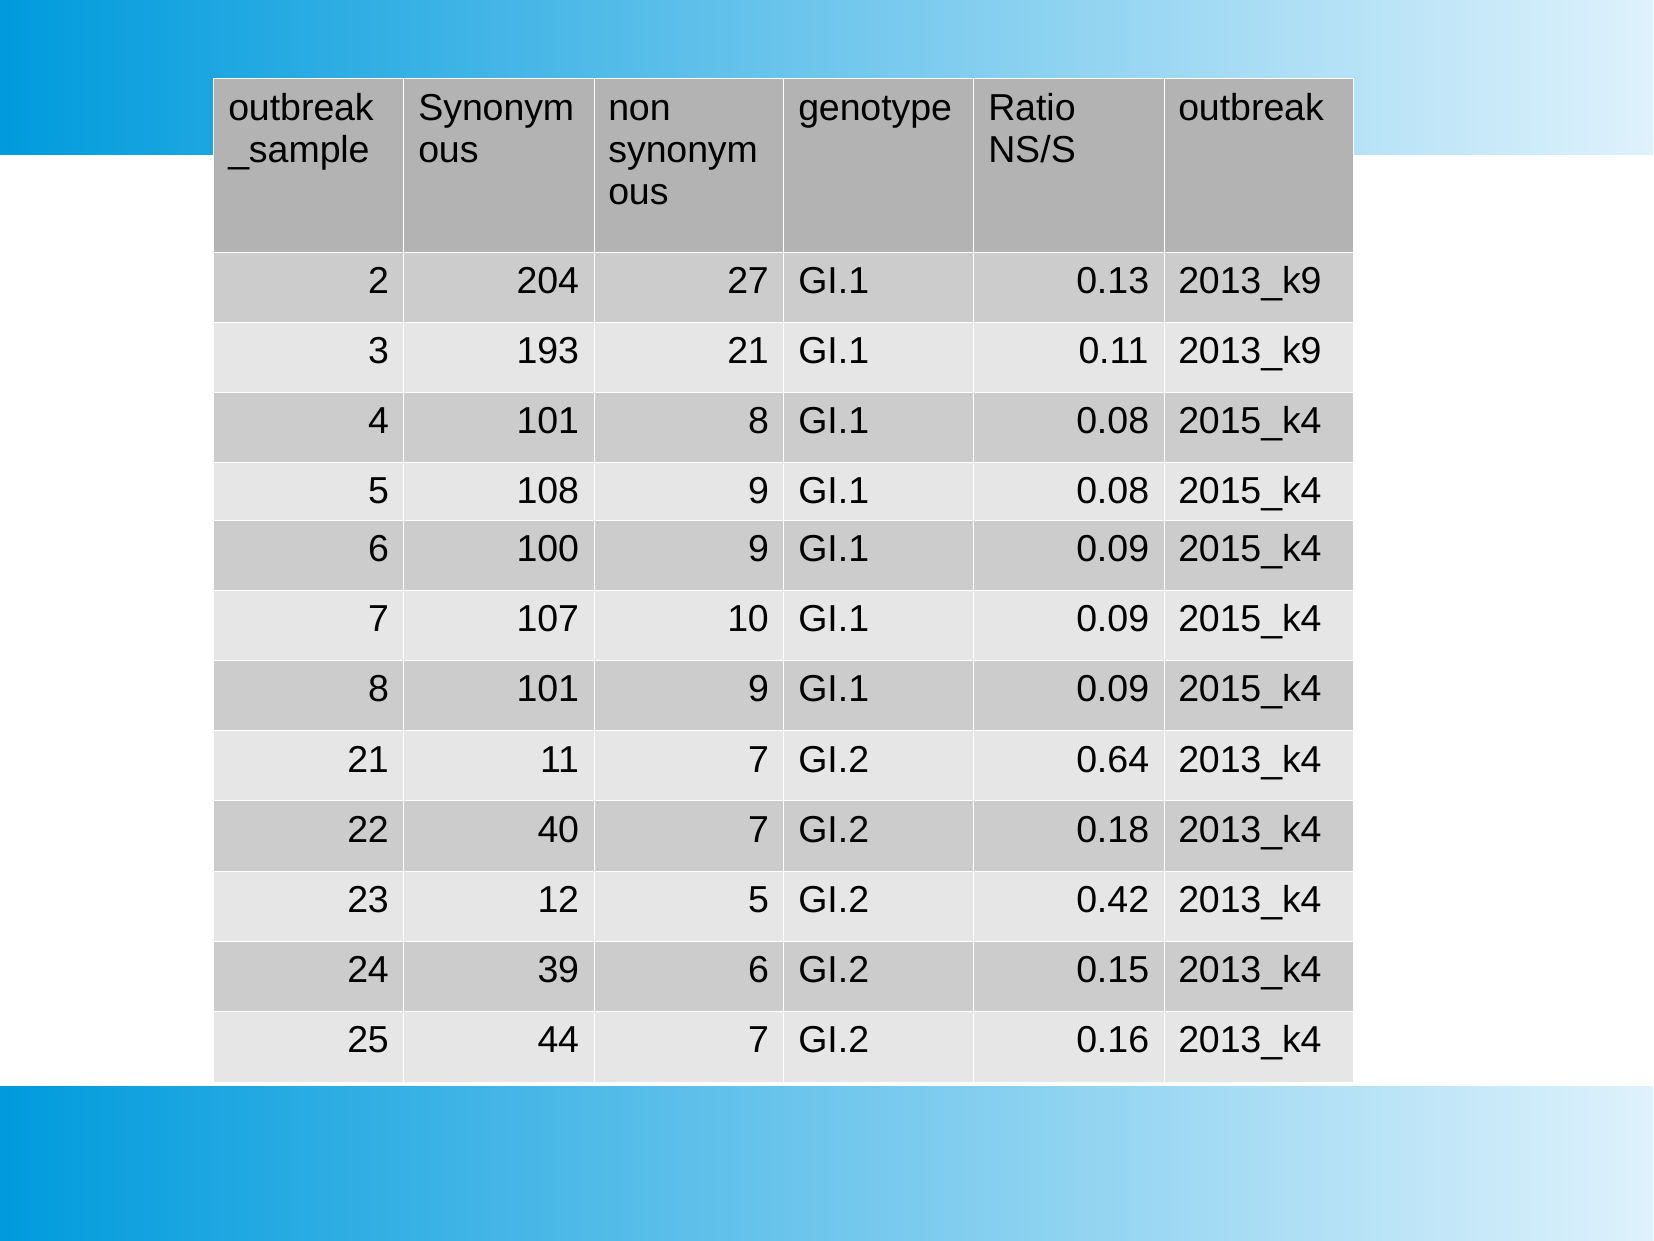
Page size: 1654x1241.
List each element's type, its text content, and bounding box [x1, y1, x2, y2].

table_cell 2013_k9 [1165, 253, 1353, 322]
table_cell 107 [404, 591, 594, 660]
table_cell 4 [214, 393, 403, 462]
table_header Ratio NS/S [974, 79, 1164, 252]
table_cell 7 [595, 801, 783, 871]
table_cell 108 [404, 463, 594, 520]
table_cell 8 [214, 661, 403, 730]
table_cell 2013_k9 [1165, 323, 1353, 392]
table_cell 40 [404, 801, 594, 871]
table_cell 9 [595, 521, 783, 590]
table_cell 25 [214, 1012, 403, 1082]
table_cell 5 [595, 872, 783, 941]
table_cell GI.2 [784, 942, 973, 1011]
table_cell 0.13 [974, 253, 1164, 322]
table_cell GI.1 [784, 253, 973, 322]
table_cell GI.1 [784, 393, 973, 462]
table_header genotype [784, 79, 973, 252]
table_cell GI.2 [784, 801, 973, 871]
table_cell 2013_k4 [1165, 872, 1353, 941]
table_cell 7 [595, 1012, 783, 1082]
table_cell 0.09 [974, 661, 1164, 730]
table_cell GI.1 [784, 661, 973, 730]
table_cell 27 [595, 253, 783, 322]
table_cell 44 [404, 1012, 594, 1082]
table_cell 39 [404, 942, 594, 1011]
table_cell 0.18 [974, 801, 1164, 871]
table_cell 0.09 [974, 591, 1164, 660]
table_cell GI.2 [784, 731, 973, 800]
table_cell 7 [214, 591, 403, 660]
table_cell 6 [214, 521, 403, 590]
table_cell 100 [404, 521, 594, 590]
table_cell 24 [214, 942, 403, 1011]
table_cell 0.08 [974, 393, 1164, 462]
table_cell 11 [404, 731, 594, 800]
table_cell 2015_k4 [1165, 393, 1353, 462]
table_cell 21 [595, 323, 783, 392]
table_cell 9 [595, 661, 783, 730]
table_cell 0.08 [974, 463, 1164, 520]
table_cell 2015_k4 [1165, 591, 1353, 660]
table_cell GI.2 [784, 1012, 973, 1082]
table_cell 3 [214, 323, 403, 392]
table_cell 193 [404, 323, 594, 392]
table_cell 9 [595, 463, 783, 520]
table_header outbreak [1165, 79, 1353, 252]
table_cell GI.1 [784, 323, 973, 392]
table_cell GI.1 [784, 463, 973, 520]
table_cell 12 [404, 872, 594, 941]
table_cell 7 [595, 731, 783, 800]
table_cell 0.15 [974, 942, 1164, 1011]
table_cell 0.64 [974, 731, 1164, 800]
table_cell 204 [404, 253, 594, 322]
table_cell GI.1 [784, 591, 973, 660]
table_cell 22 [214, 801, 403, 871]
table_cell 0.16 [974, 1012, 1164, 1082]
table_header Synonymous [404, 79, 594, 252]
table_cell 21 [214, 731, 403, 800]
table_cell GI.2 [784, 872, 973, 941]
table_cell GI.1 [784, 521, 973, 590]
table_cell 2015_k4 [1165, 463, 1353, 520]
table_header outbreak_sample [214, 79, 403, 252]
table_cell 0.11 [974, 323, 1164, 392]
table_cell 2013_k4 [1165, 942, 1353, 1011]
table_cell 2015_k4 [1165, 521, 1353, 590]
table_cell 101 [404, 661, 594, 730]
table_cell 0.09 [974, 521, 1164, 590]
table_cell 6 [595, 942, 783, 1011]
table_header non synonymous [595, 79, 783, 252]
table_cell 2013_k4 [1165, 731, 1353, 800]
table_cell 10 [595, 591, 783, 660]
table_cell 2013_k4 [1165, 1012, 1353, 1082]
table_cell 2 [214, 253, 403, 322]
table_cell 2015_k4 [1165, 661, 1353, 730]
table_cell 8 [595, 393, 783, 462]
table_cell 2013_k4 [1165, 801, 1353, 871]
table_cell 23 [214, 872, 403, 941]
table_cell 0.42 [974, 872, 1164, 941]
table_cell 5 [214, 463, 403, 520]
table_cell 101 [404, 393, 594, 462]
